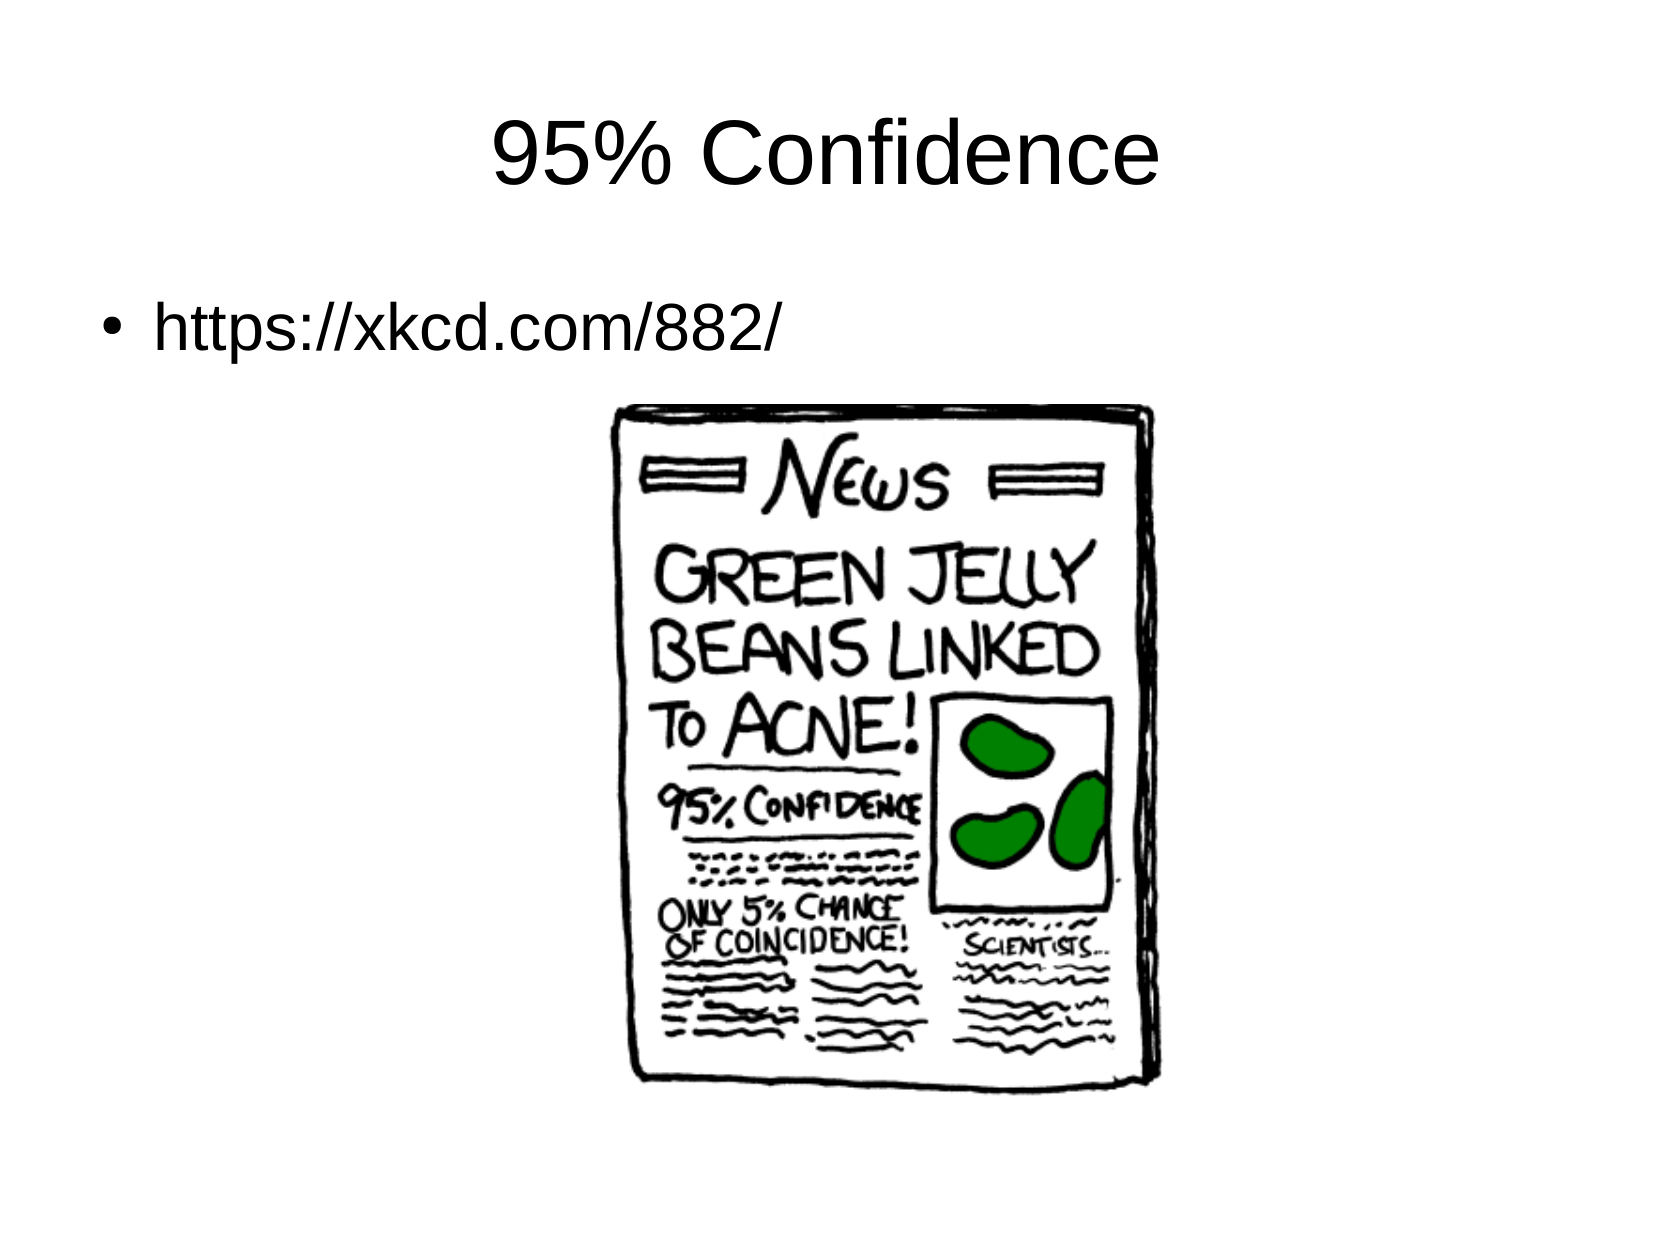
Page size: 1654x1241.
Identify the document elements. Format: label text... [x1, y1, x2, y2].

list https://xkcd.com/882/ [82, 290, 1571, 1010]
picture [373, 404, 1381, 1103]
title 95% Confidence [82, 49, 1571, 257]
